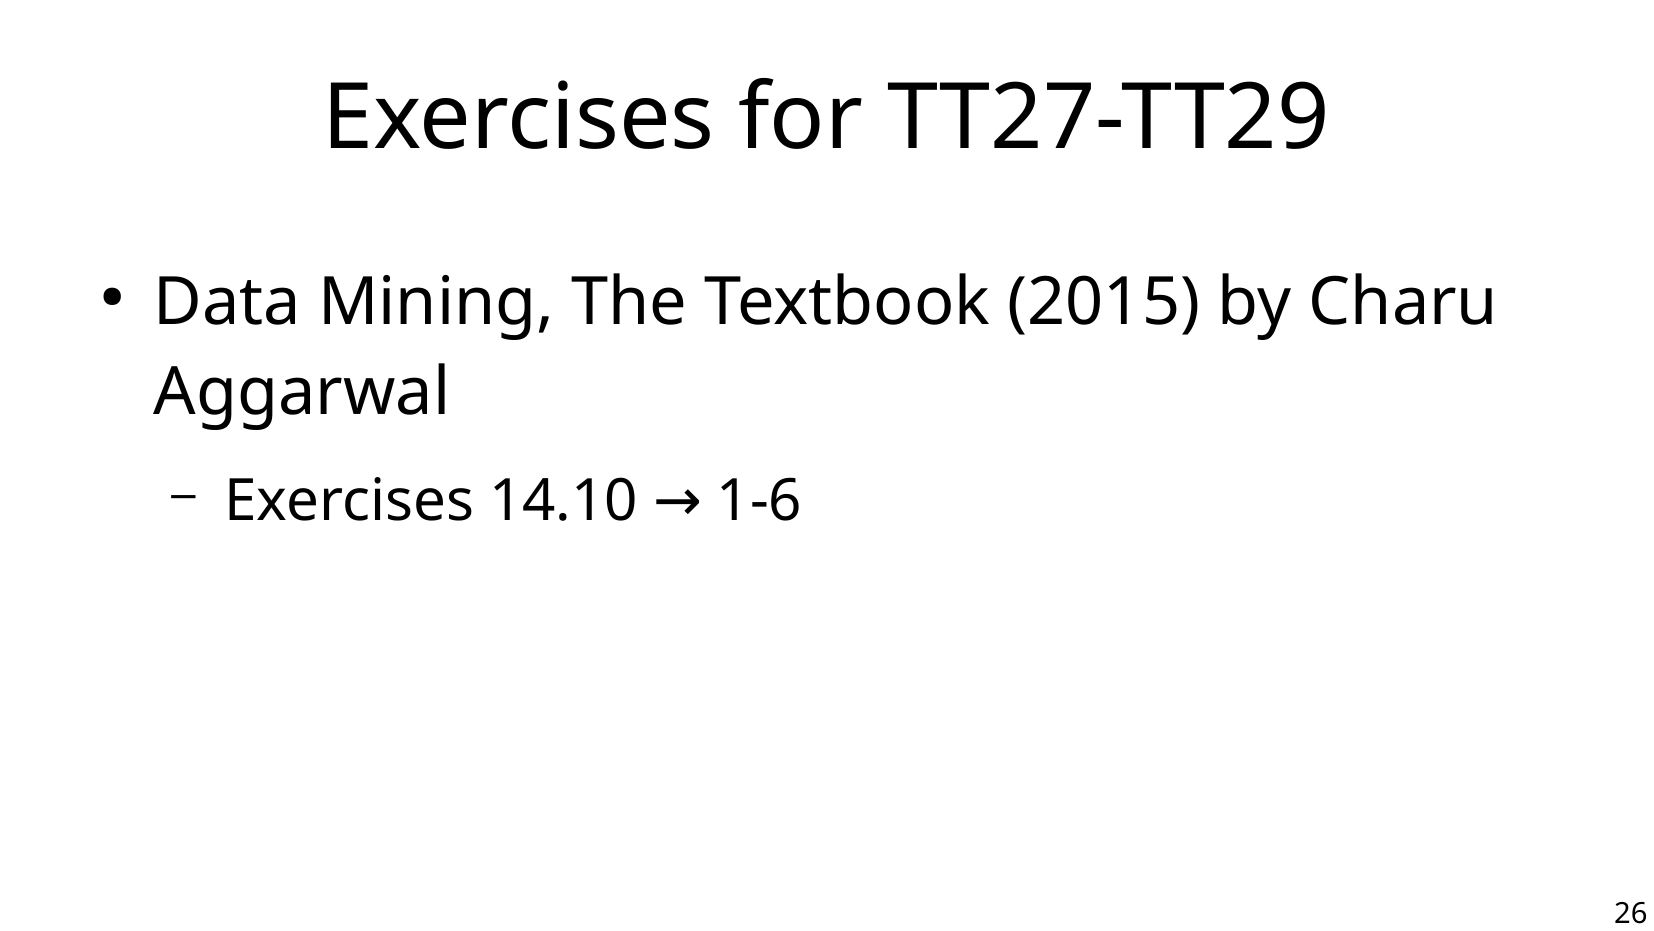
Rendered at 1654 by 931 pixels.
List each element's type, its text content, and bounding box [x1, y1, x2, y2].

list Data Mining, The Textbook (2015) by Charu Aggarwal Exercises 14.10 → 1-6 [82, 253, 1571, 793]
title Exercises for TT27-TT29 [82, 1, 1571, 226]
